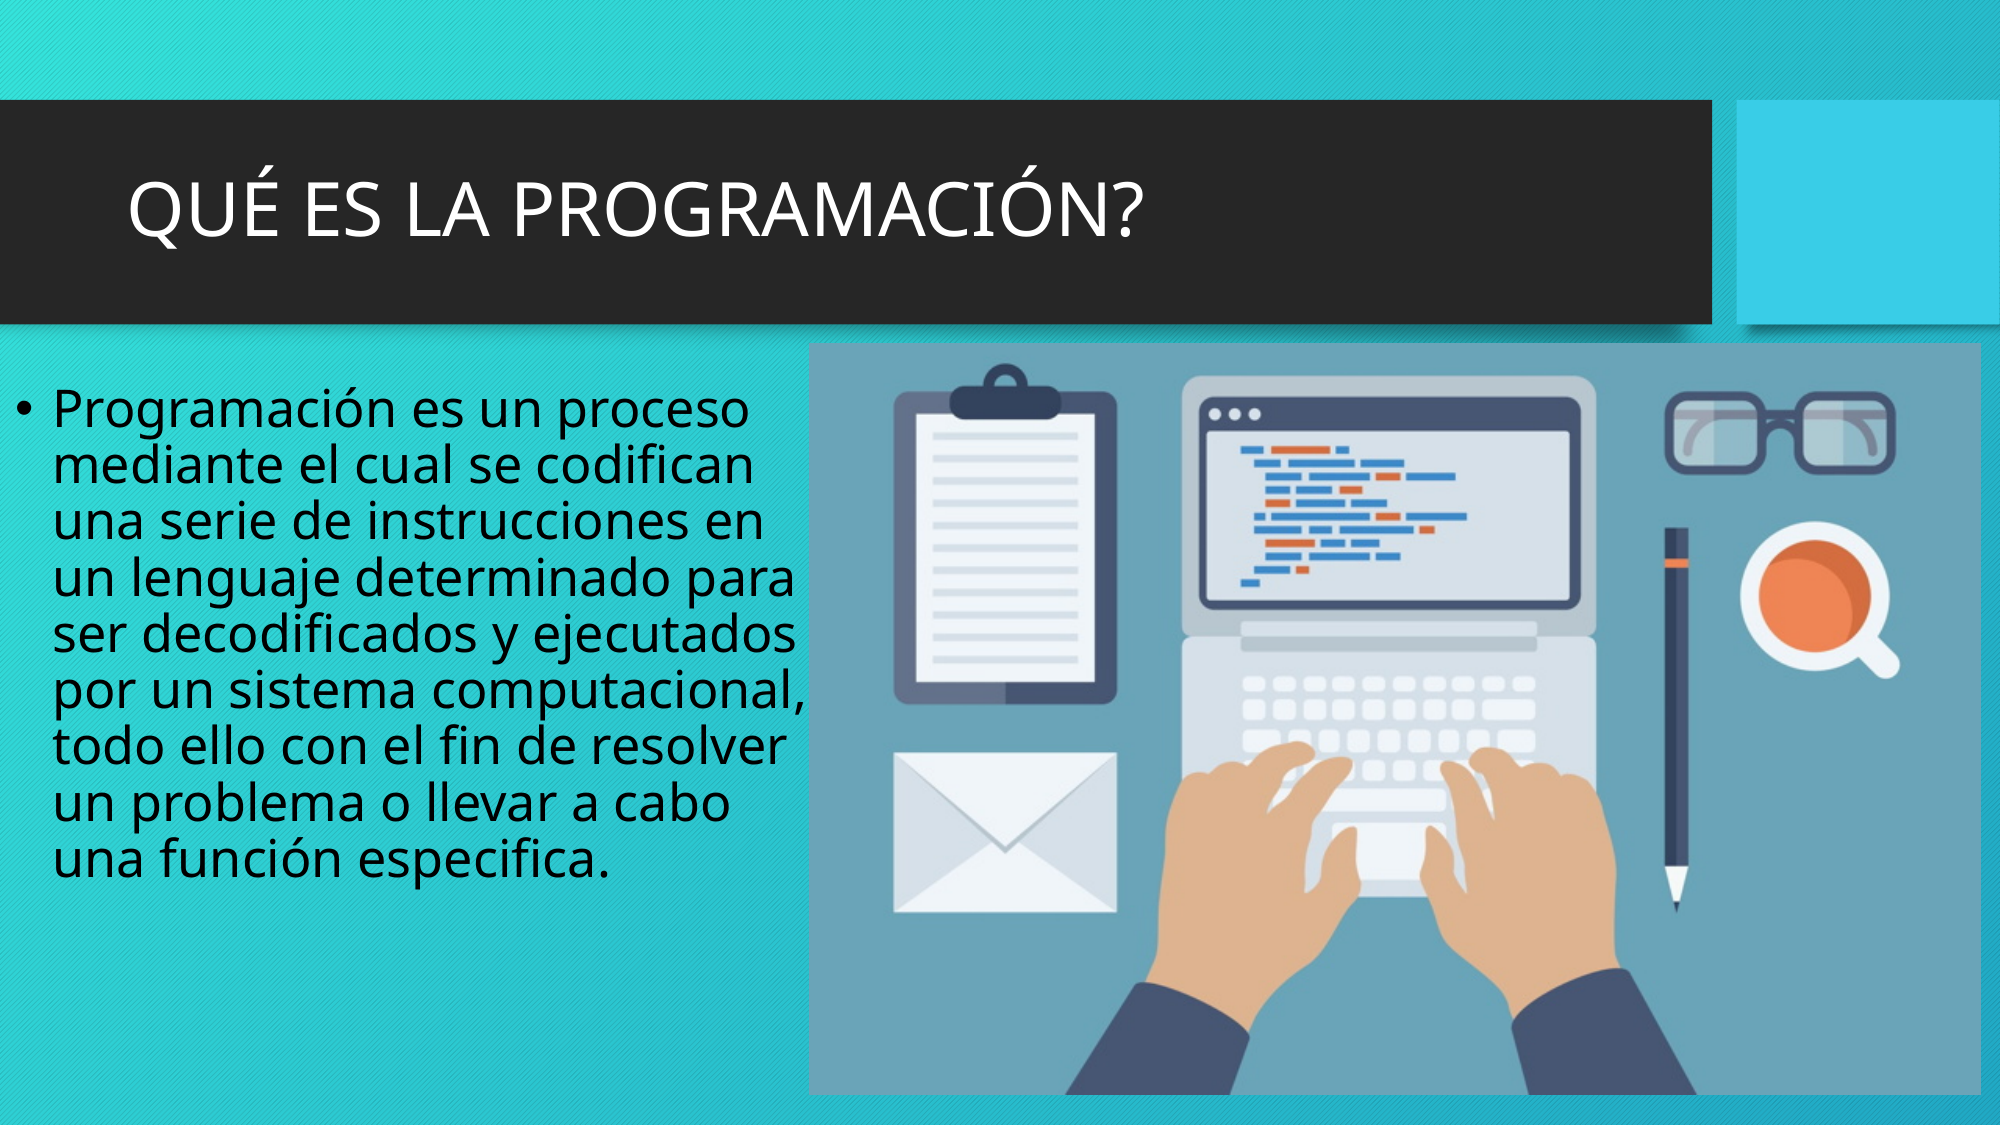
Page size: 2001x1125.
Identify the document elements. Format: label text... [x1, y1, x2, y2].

picture [0, 325, 2000, 1095]
title QUÉ ES LA PROGRAMACIÓN? [111, 123, 1689, 301]
list Programación es un proceso mediante el cual se codifican una serie de instrucciones en un lenguaje determinado para ser decodificados y ejecutados por un sistema computacional, todo ello con el fin de resolver un problema o llevar a cabo una función especifica. [0, 375, 809, 1064]
